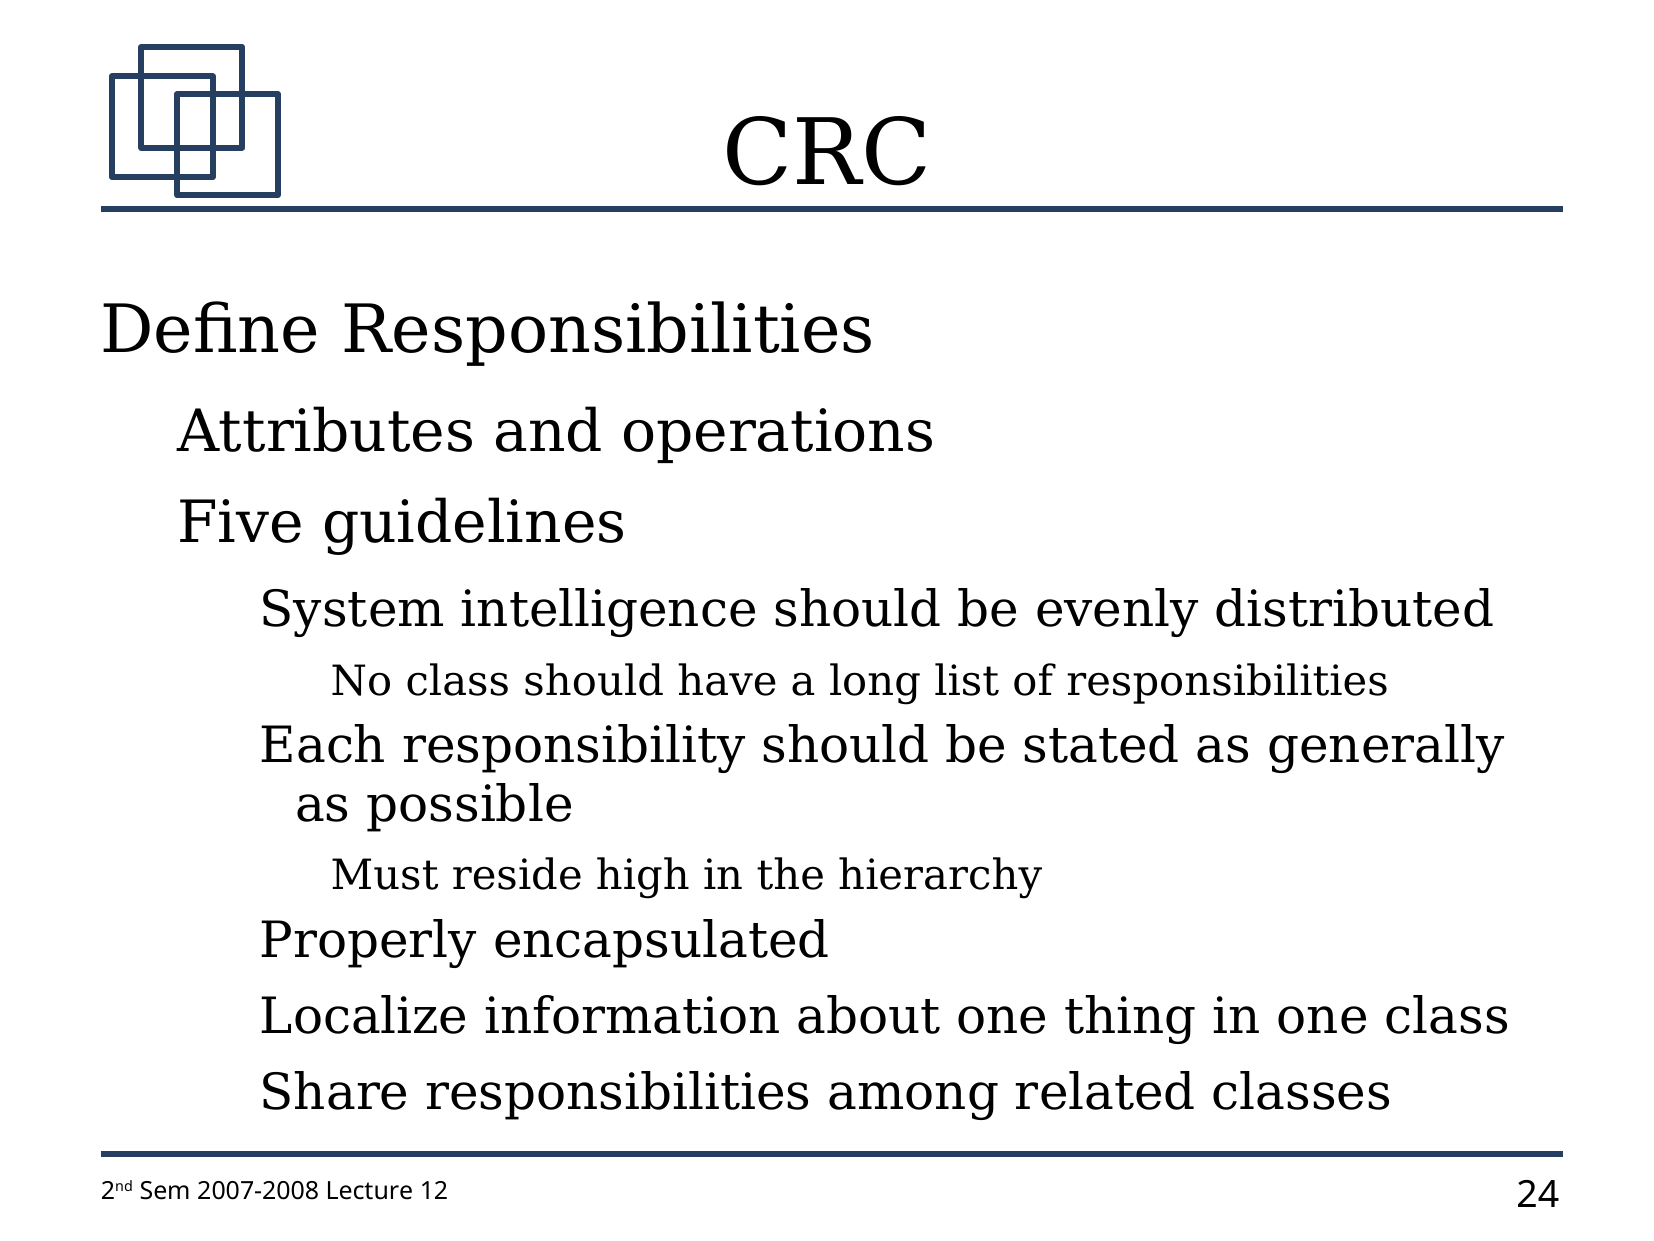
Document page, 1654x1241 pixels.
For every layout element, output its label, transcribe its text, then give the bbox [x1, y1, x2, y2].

title CRC [82, 49, 1571, 257]
list Define Responsibilities Attributes and operations Five guidelines System intelligence should be evenly distributed No class should have a long list of responsibilities Each responsibility should be stated as generally as possible Must reside high in the hierarchy Properly encapsulated Localize information about one thing in one class Share responsibilities among related classes [82, 290, 1571, 1122]
